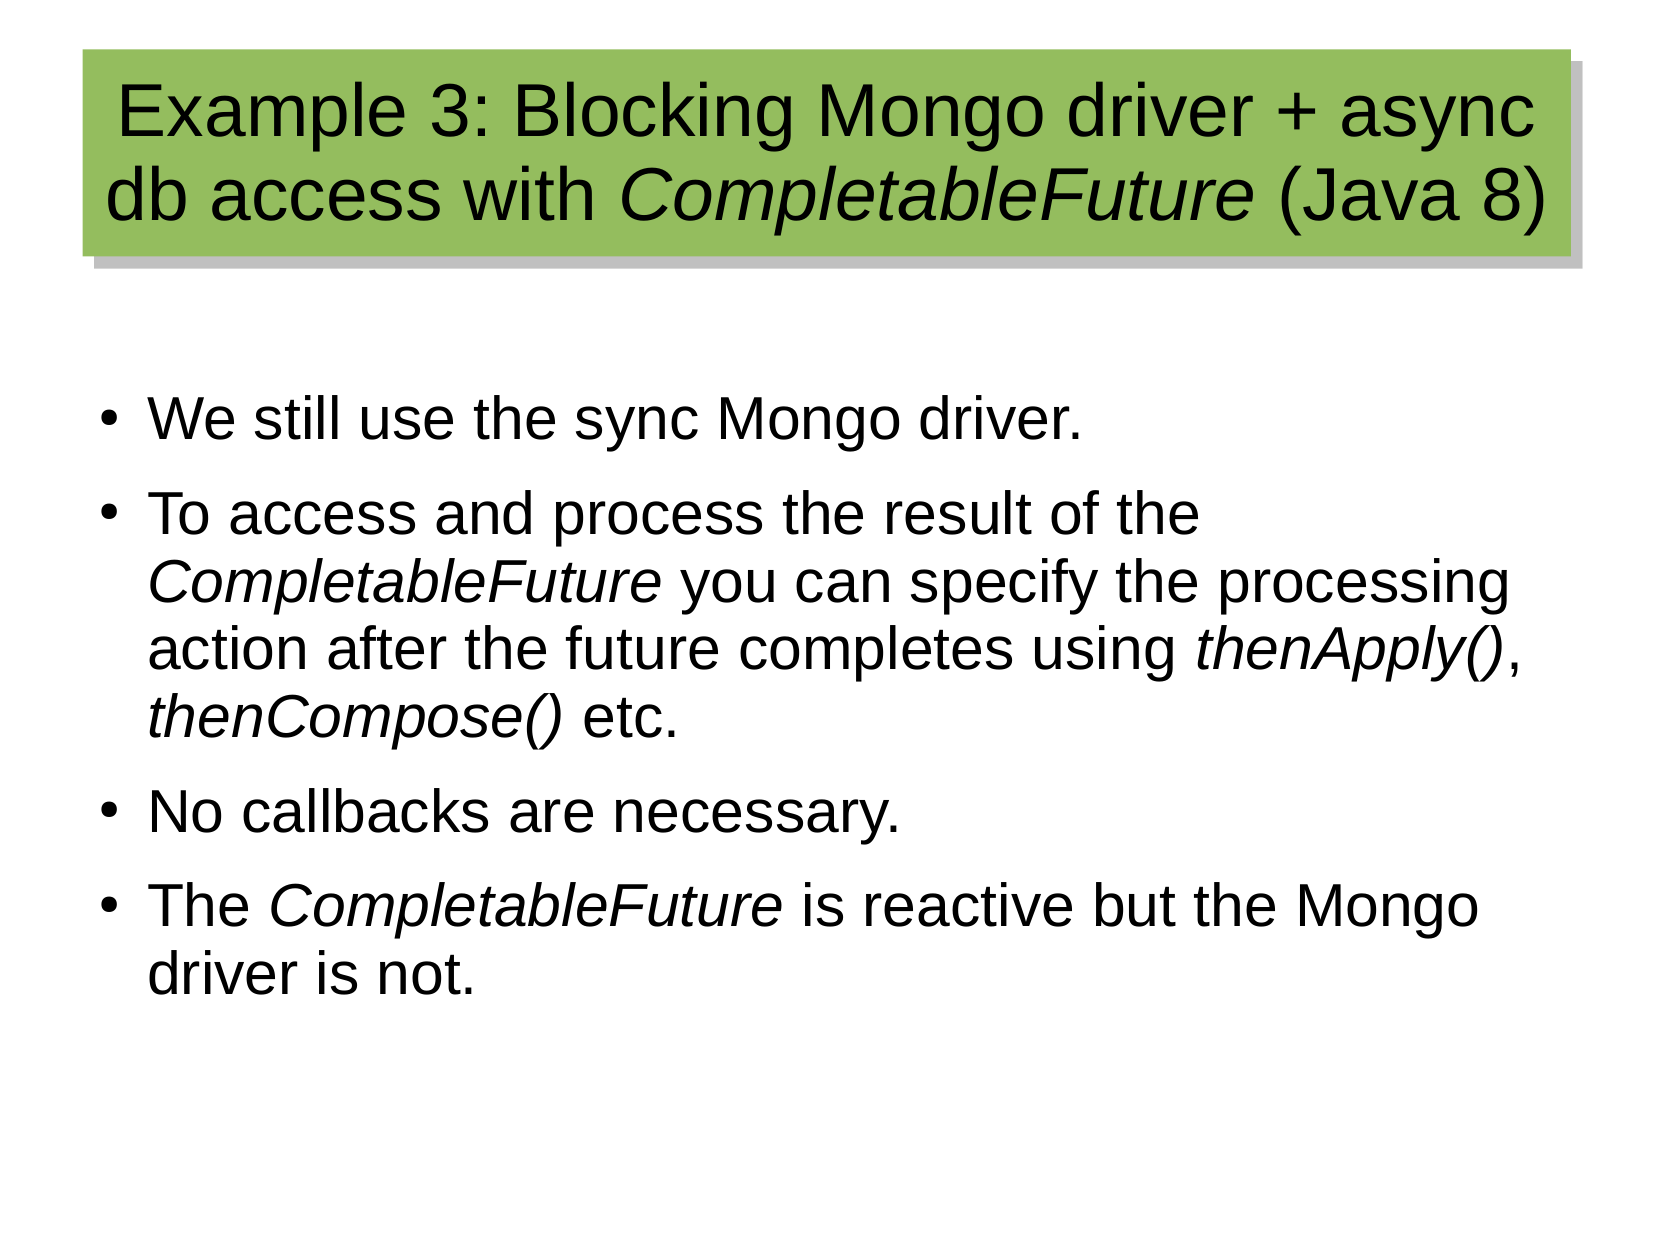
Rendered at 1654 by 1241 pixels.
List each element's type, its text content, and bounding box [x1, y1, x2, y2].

list We still use the sync Mongo driver. To access and process the result of the CompletableFuture you can specify the processing action after the future completes using thenApply(), thenCompose() etc. No callbacks are necessary. The CompletableFuture is reactive but the Mongo driver is not. [82, 290, 1571, 1010]
title Example 3: Blocking Mongo driver + async db access with CompletableFuture (Java 8) [82, 49, 1571, 257]
